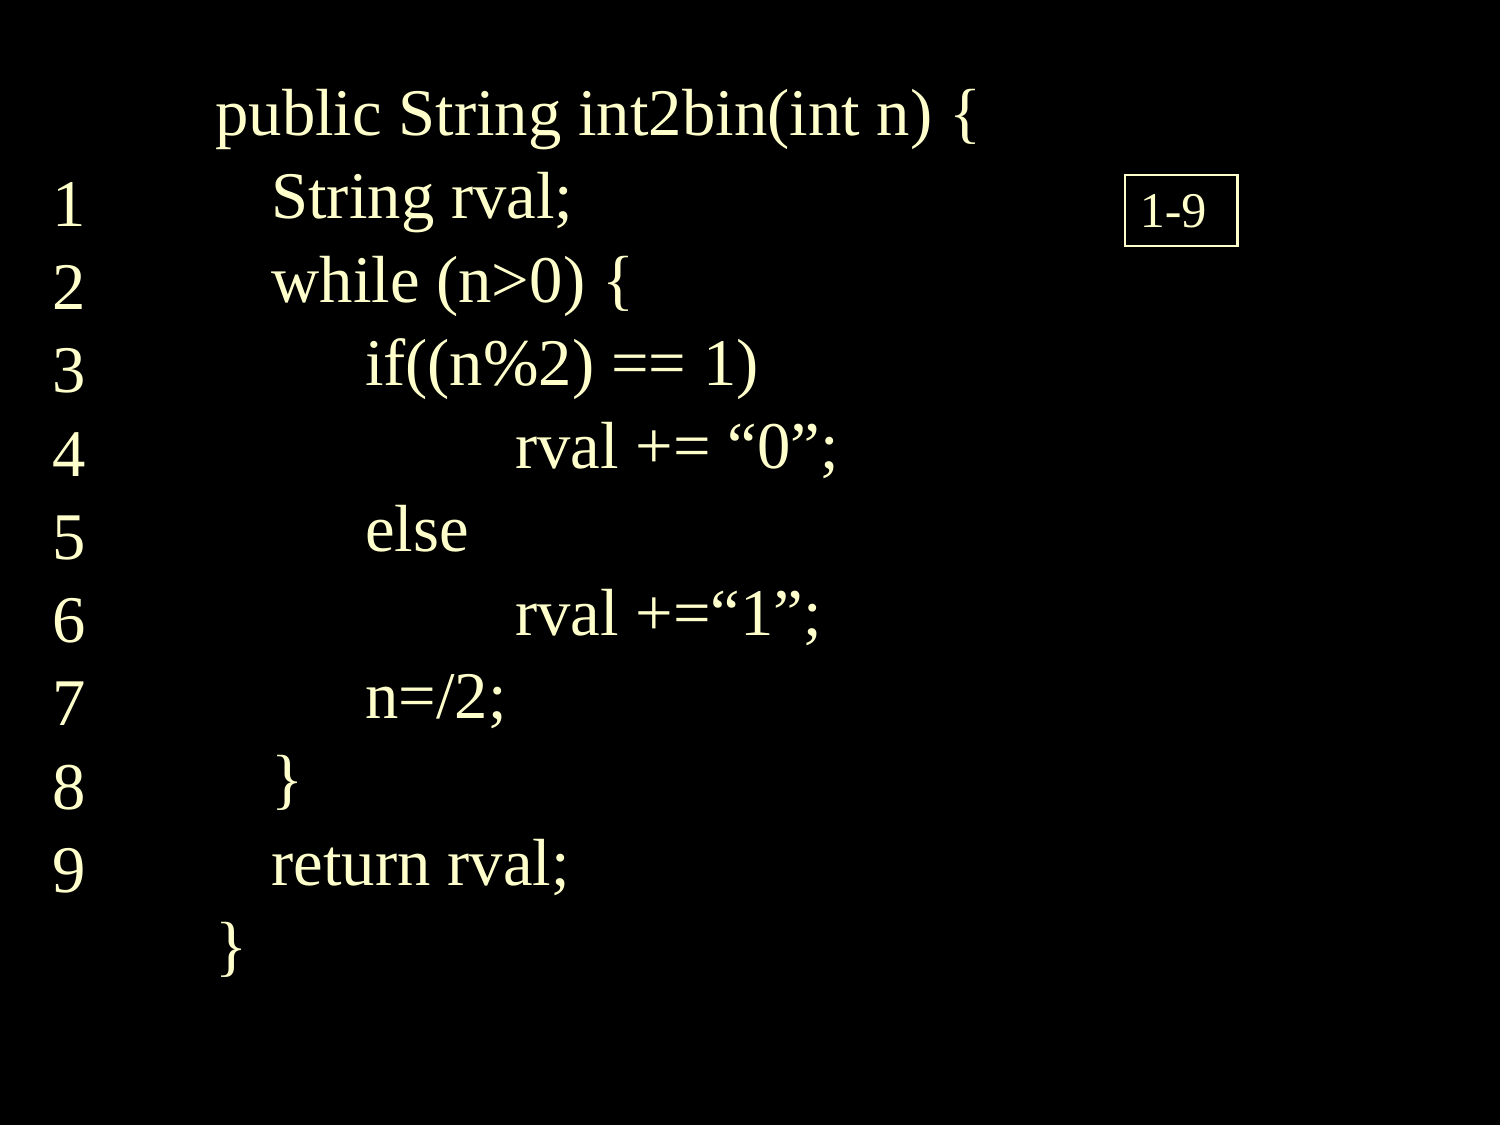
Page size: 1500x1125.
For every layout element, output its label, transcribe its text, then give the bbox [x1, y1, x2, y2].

list public String int2bin(int n) { String rval; while (n>0) { if((n%2) == 1) rval += “0”; else rval +=“1”; n=/2; } return rval; } [200, 74, 1128, 1051]
text_box 1 2 3 4 5 6 7 8 9 [37, 74, 188, 1051]
text_box 1-9 [1124, 174, 1238, 246]
